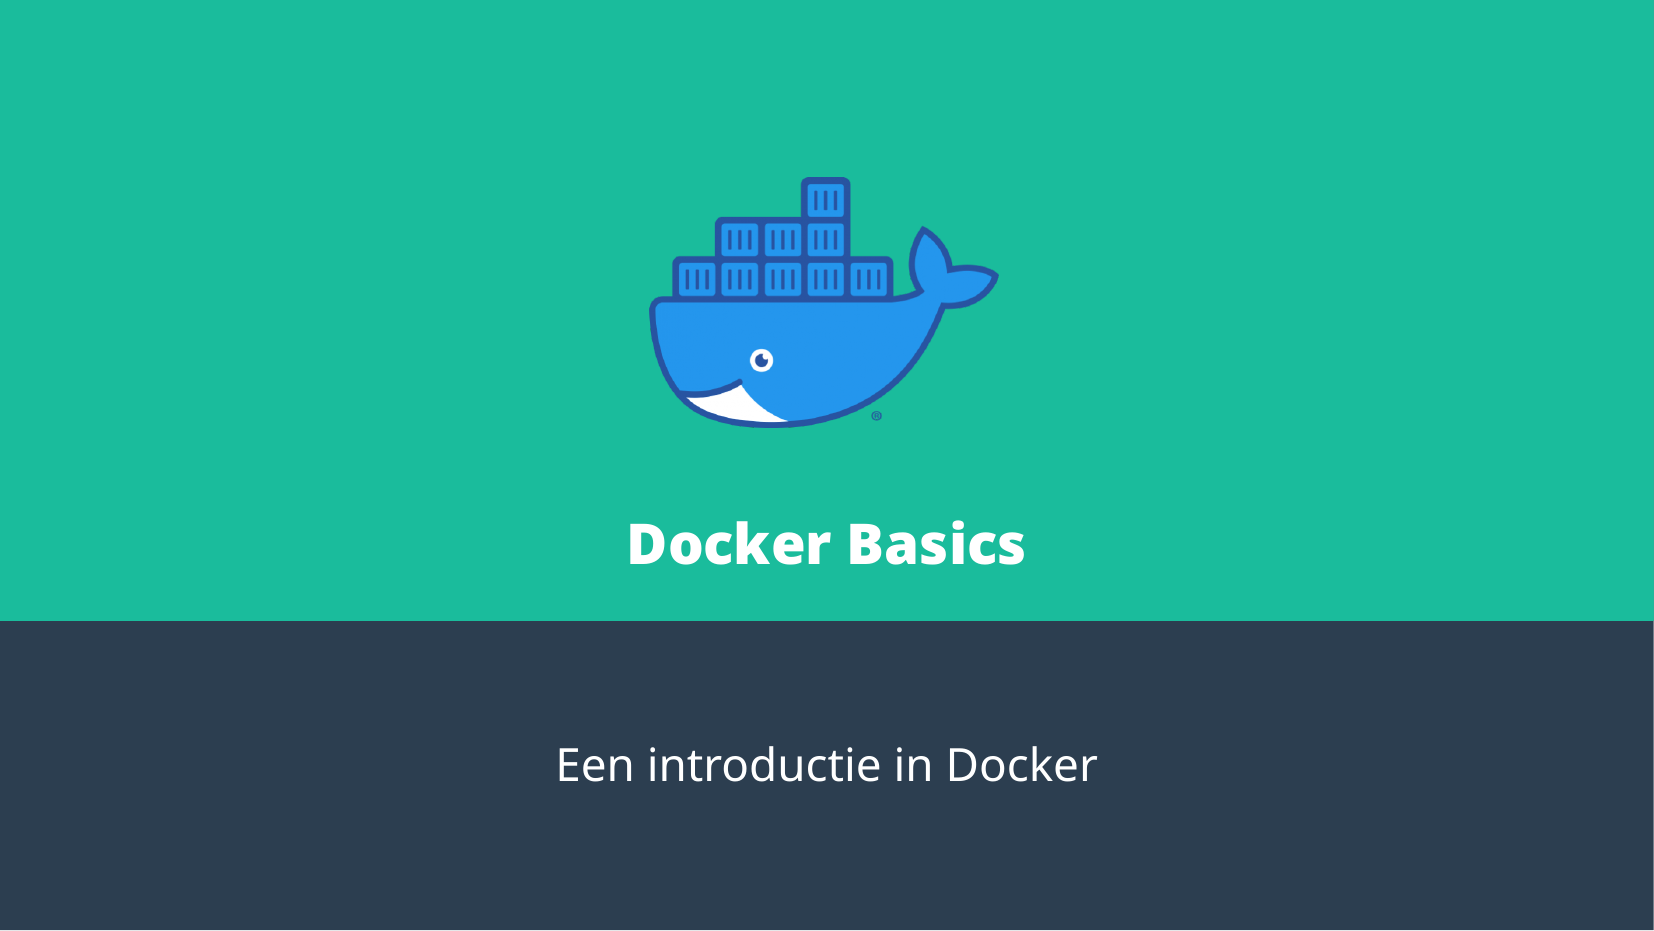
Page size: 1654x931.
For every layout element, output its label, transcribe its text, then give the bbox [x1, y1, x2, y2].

title Docker Basics [59, 465, 1595, 583]
picture [649, 177, 999, 428]
subtitle Een introductie in Docker [59, 642, 1595, 886]
